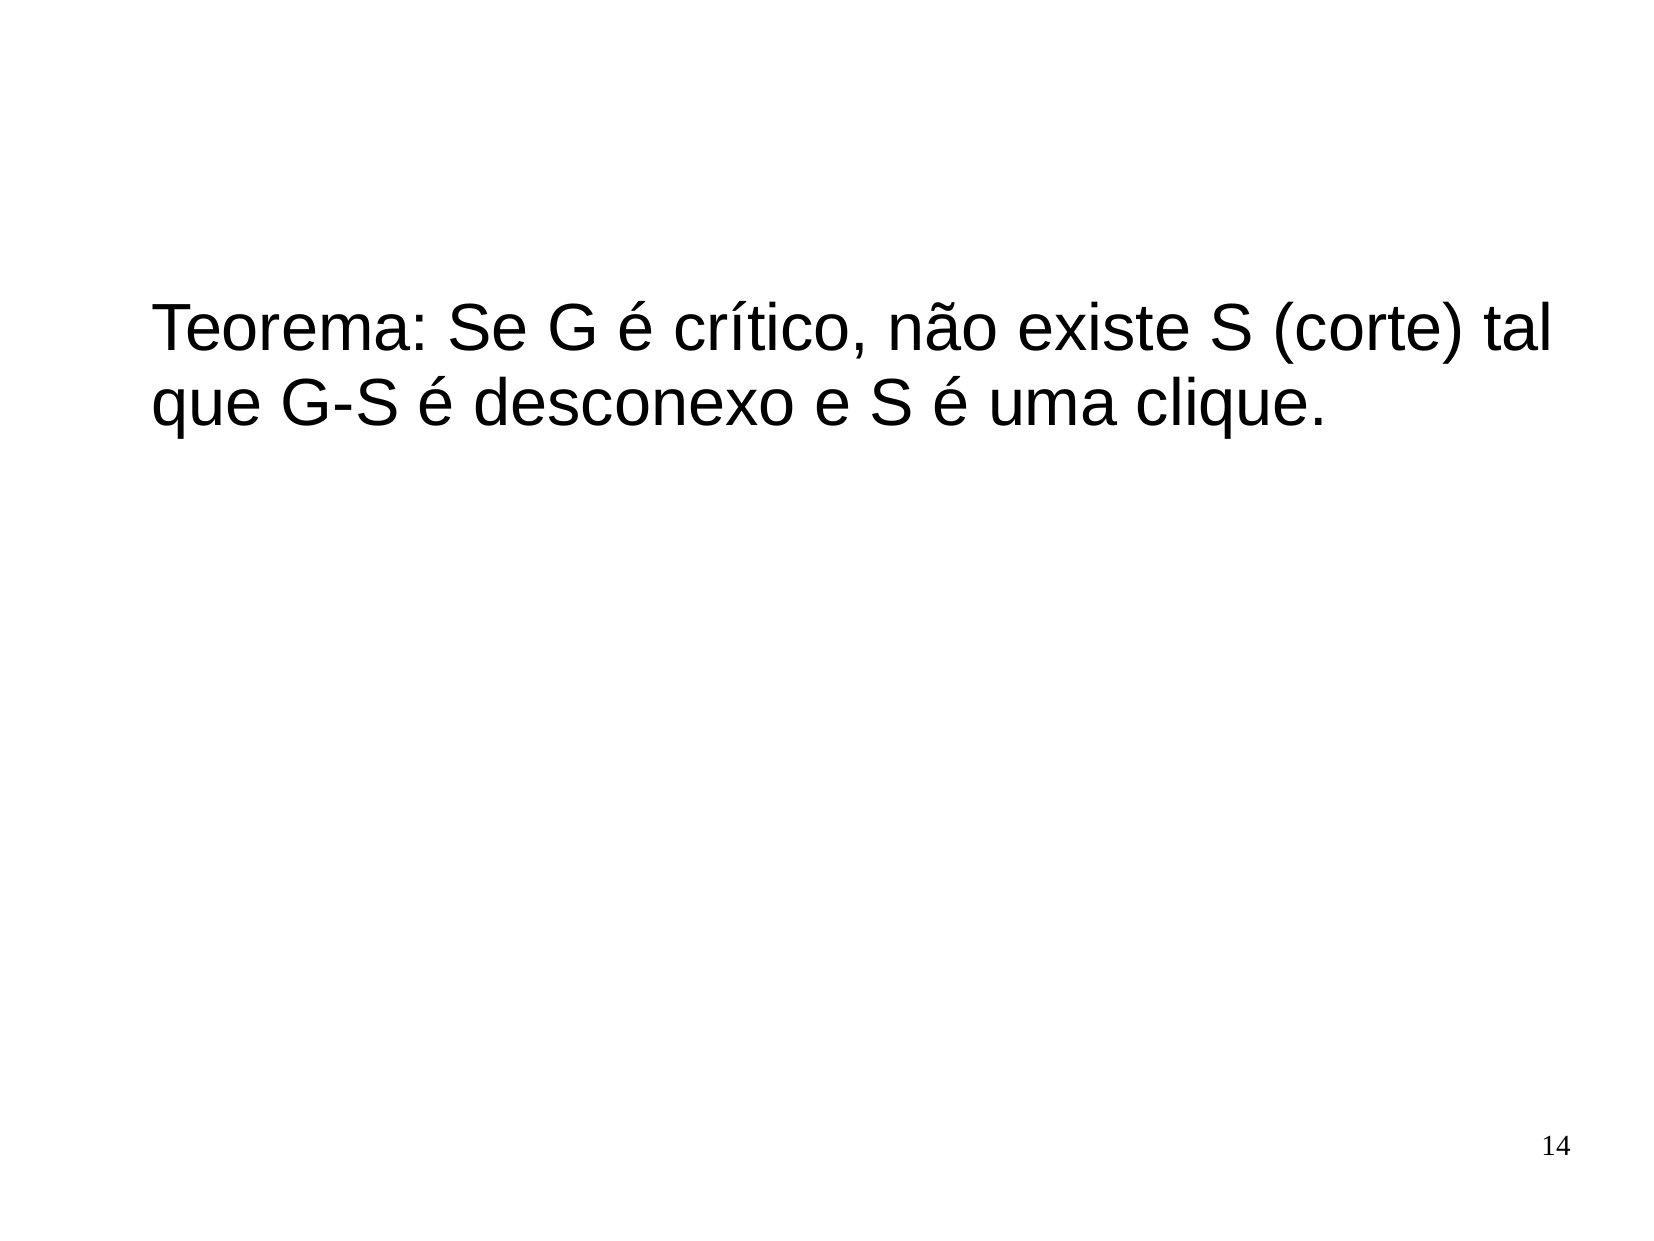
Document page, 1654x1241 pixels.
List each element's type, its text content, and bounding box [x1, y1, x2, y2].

list Teorema: Se G é crítico, não existe S (corte) tal que G-S é desconexo e S é uma clique. [151, 289, 1598, 1004]
